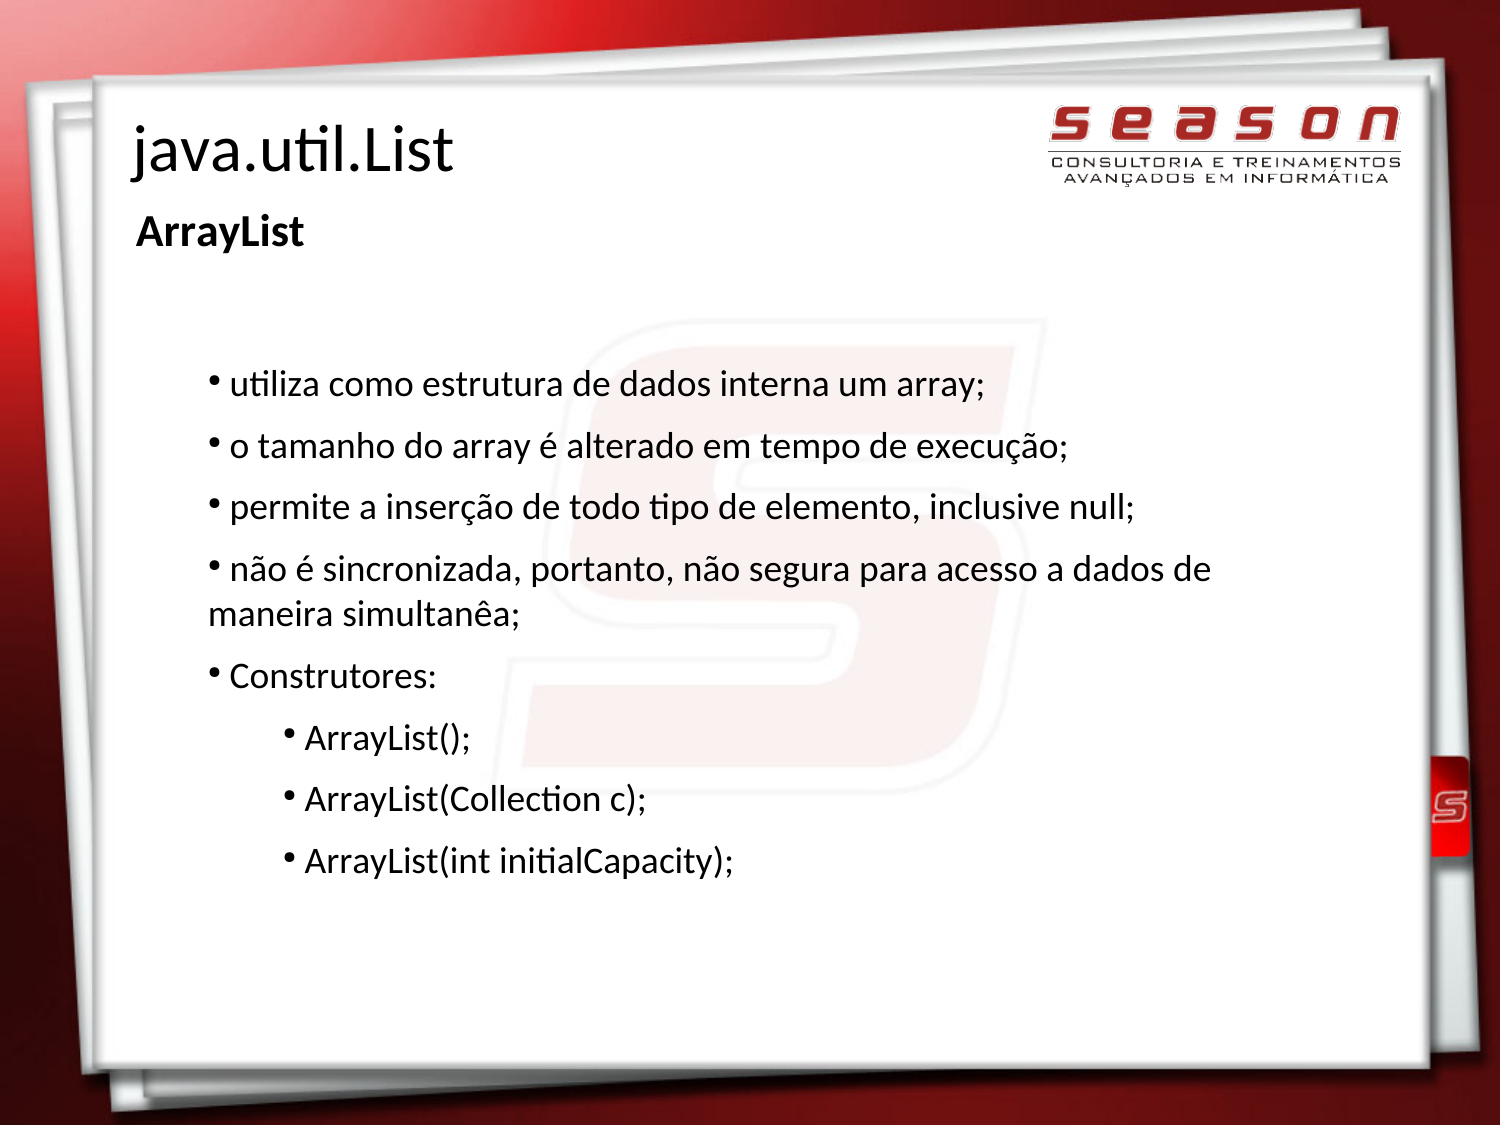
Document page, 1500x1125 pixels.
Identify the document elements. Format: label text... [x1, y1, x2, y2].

picture [0, 0, 1500, 1125]
title java.util.List [118, 33, 1394, 257]
text_box ArrayList [135, 200, 1246, 256]
text_box utiliza como estrutura de dados interna um array; o tamanho do array é alterado em tempo de execução; permite a inserção de todo tipo de elemento, inclusive null; não é sincronizada, portanto, não segura para acesso a dados de maneira simultanêa; Construtores: ArrayList(); ArrayList(Collection c); ArrayList(int initialCapacity); [207, 318, 1328, 922]
